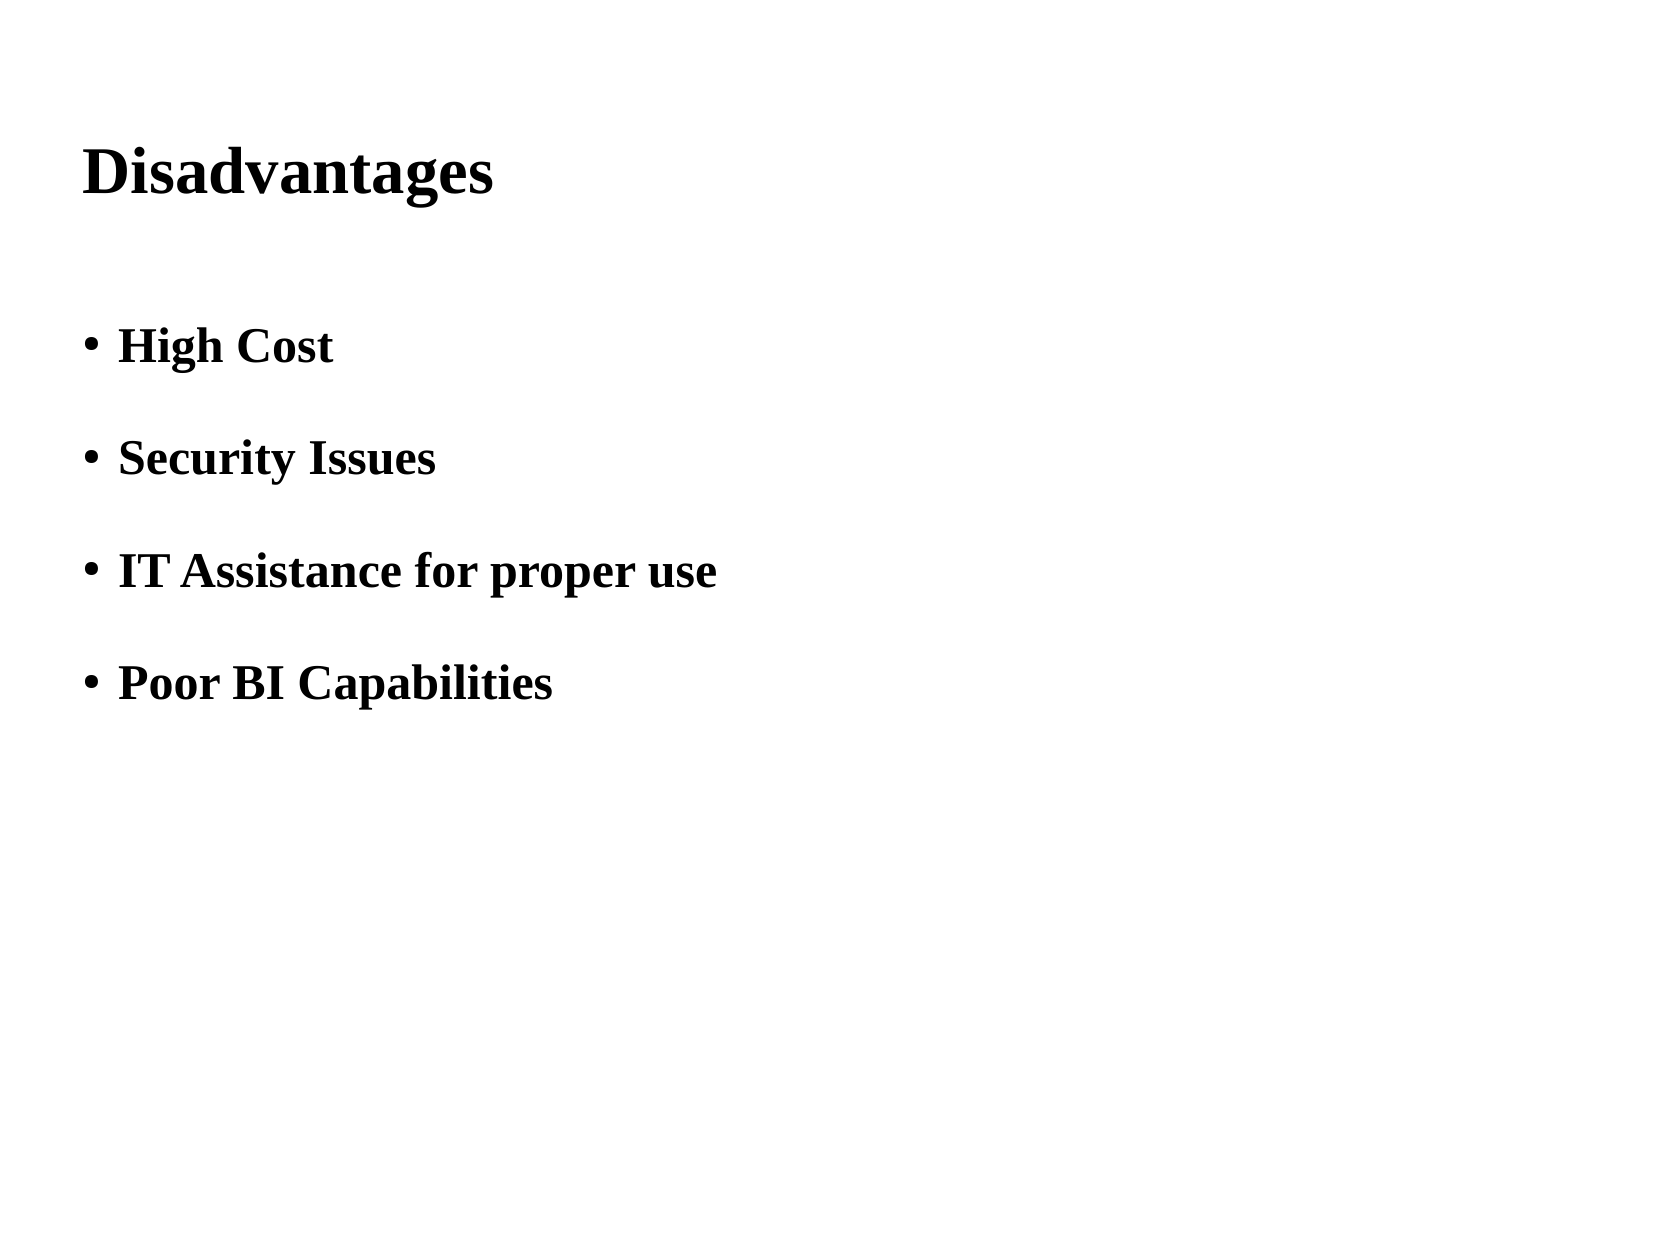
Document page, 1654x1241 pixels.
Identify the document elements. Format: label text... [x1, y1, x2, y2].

list High Cost Security Issues IT Assistance for proper use Poor BI Capabilities [82, 290, 1571, 1010]
title Disadvantages [82, 49, 1571, 257]
